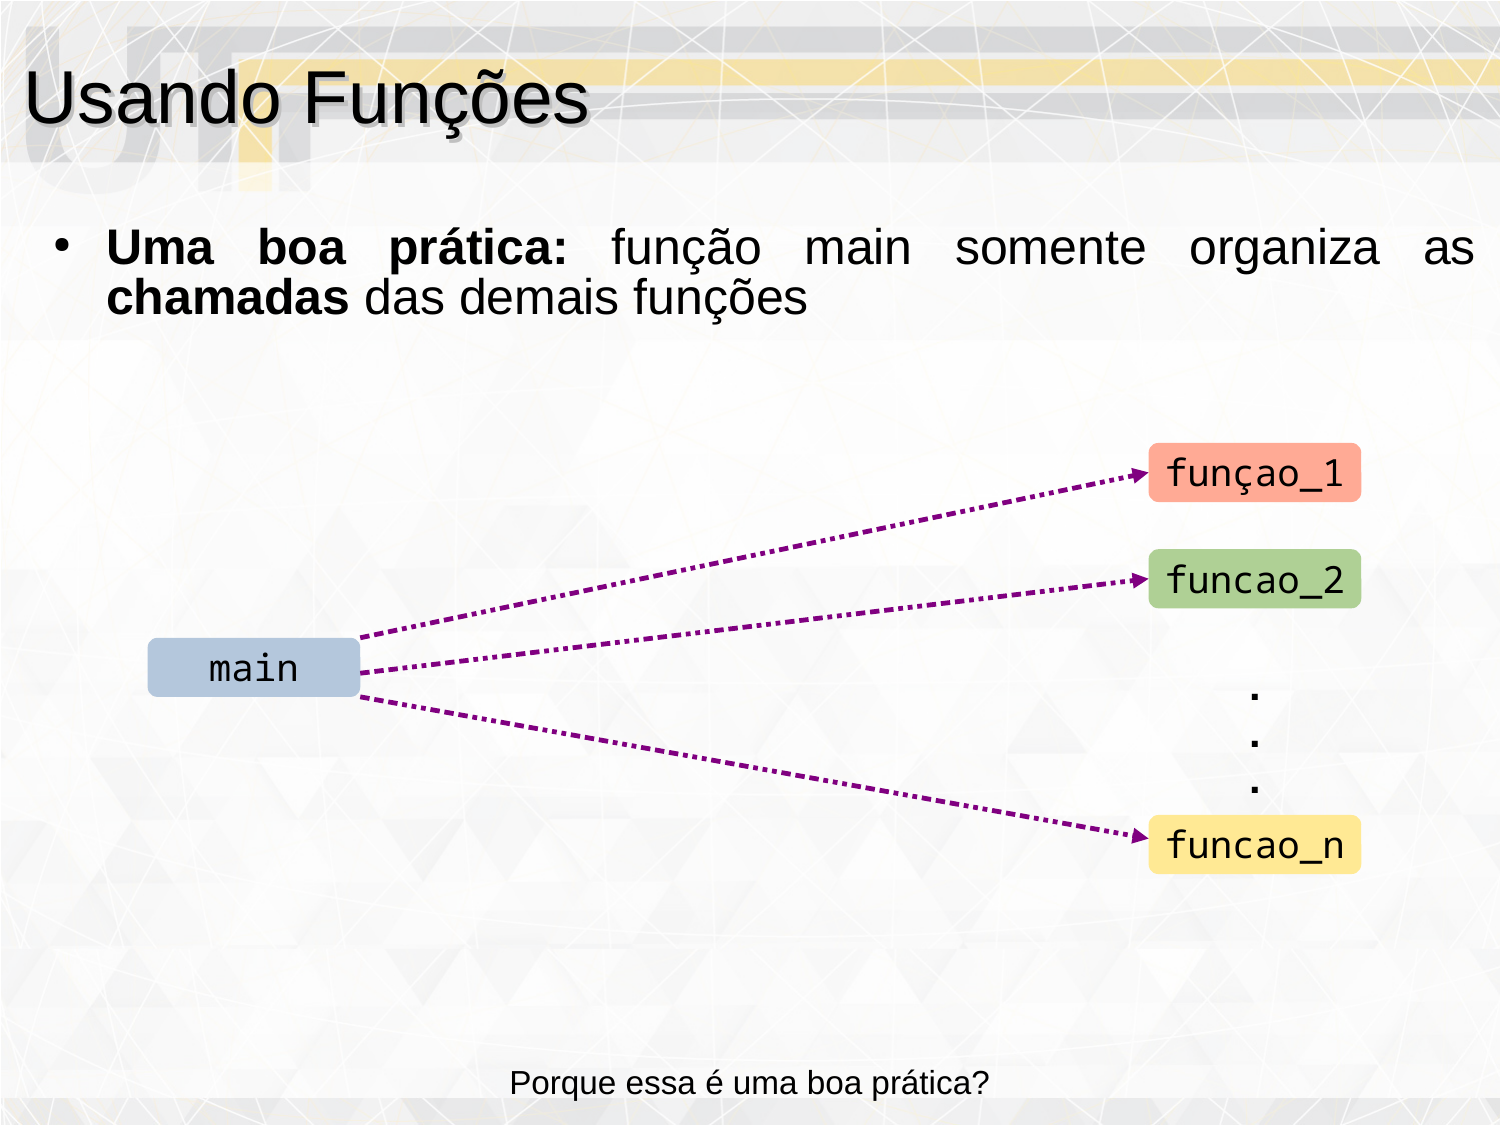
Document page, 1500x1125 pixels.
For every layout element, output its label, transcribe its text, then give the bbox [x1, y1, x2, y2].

text_box funcao_n [1148, 814, 1362, 875]
text_box Porque essa é uma boa prática? [494, 1057, 1006, 1109]
title Usando Funções [23, 18, 1489, 178]
text_box funcao_2 [1148, 549, 1362, 609]
text_box main [147, 637, 361, 697]
list Uma boa prática: função main somente organiza as chamadas das demais funções [35, 224, 1477, 1087]
text_box . . . [1234, 655, 1276, 810]
text_box funçao_1 [1148, 442, 1362, 503]
